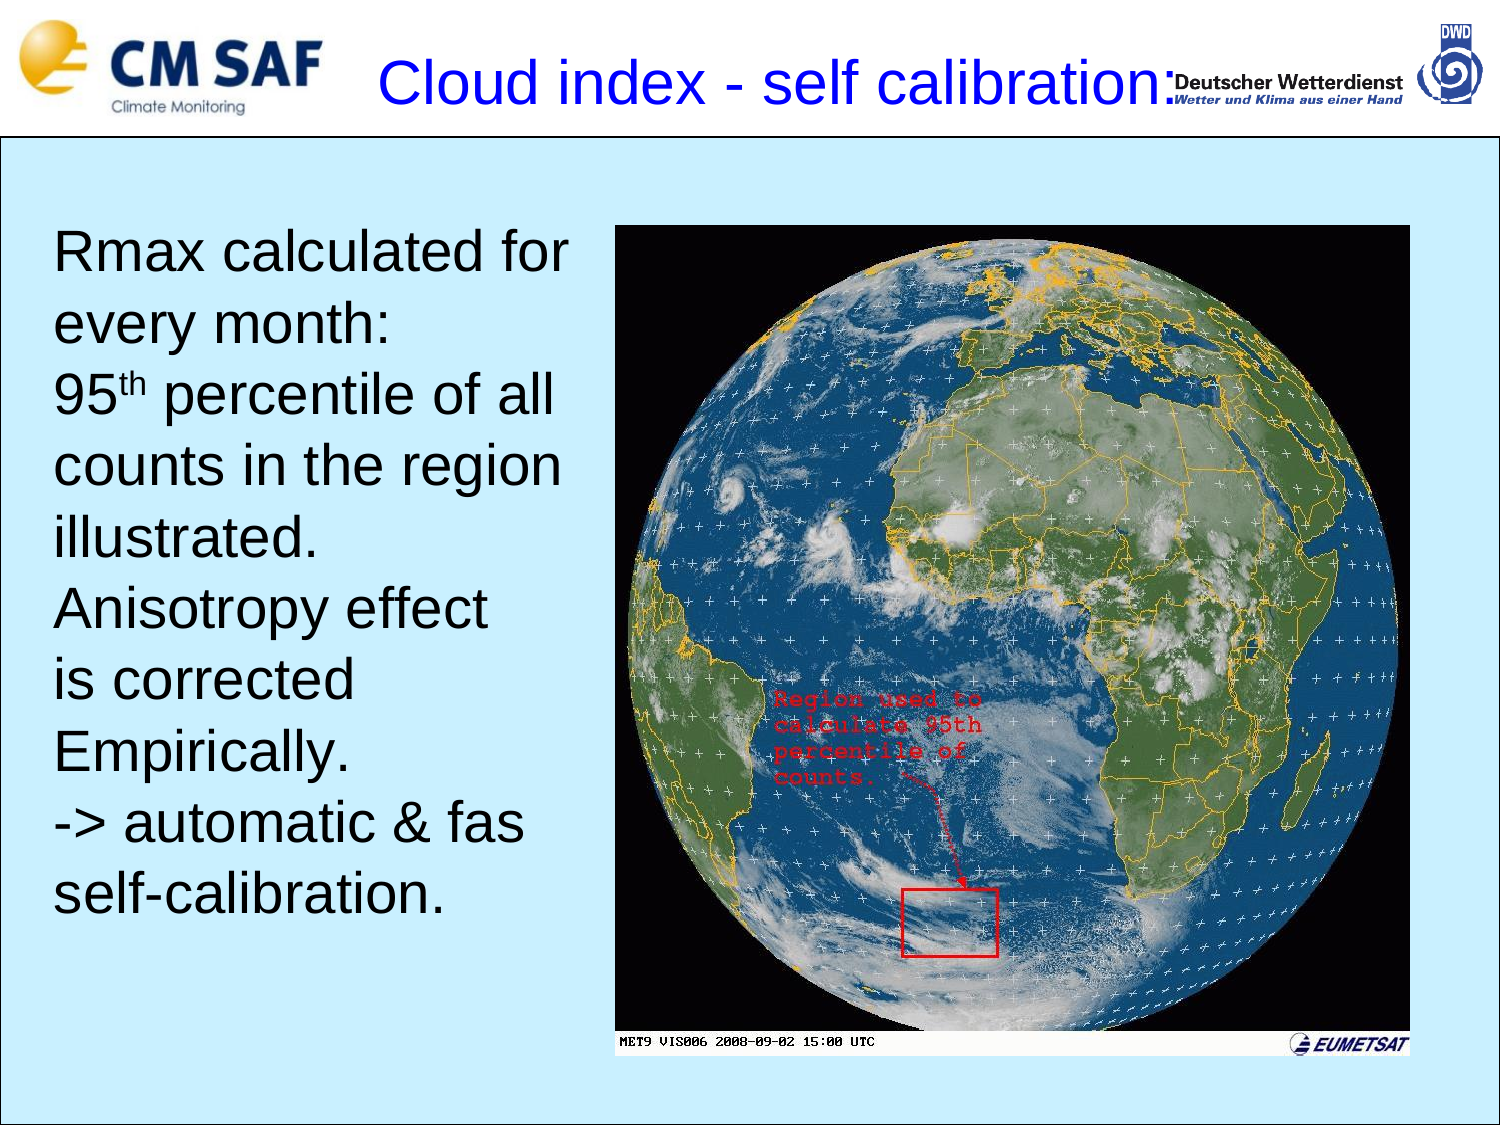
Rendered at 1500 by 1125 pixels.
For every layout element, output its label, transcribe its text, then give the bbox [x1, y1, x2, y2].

text_box Cloud index - self calibration: [187, 52, 1404, 209]
text_box Rmax calculated for every month: 95th percentile of all counts in the region illustrated. Anisotropy effect is corrected Empirically. -> automatic & fas self-calibration. [53, 212, 590, 849]
picture [1175, 24, 1483, 104]
picture [17, 19, 325, 117]
picture [615, 225, 1410, 1056]
